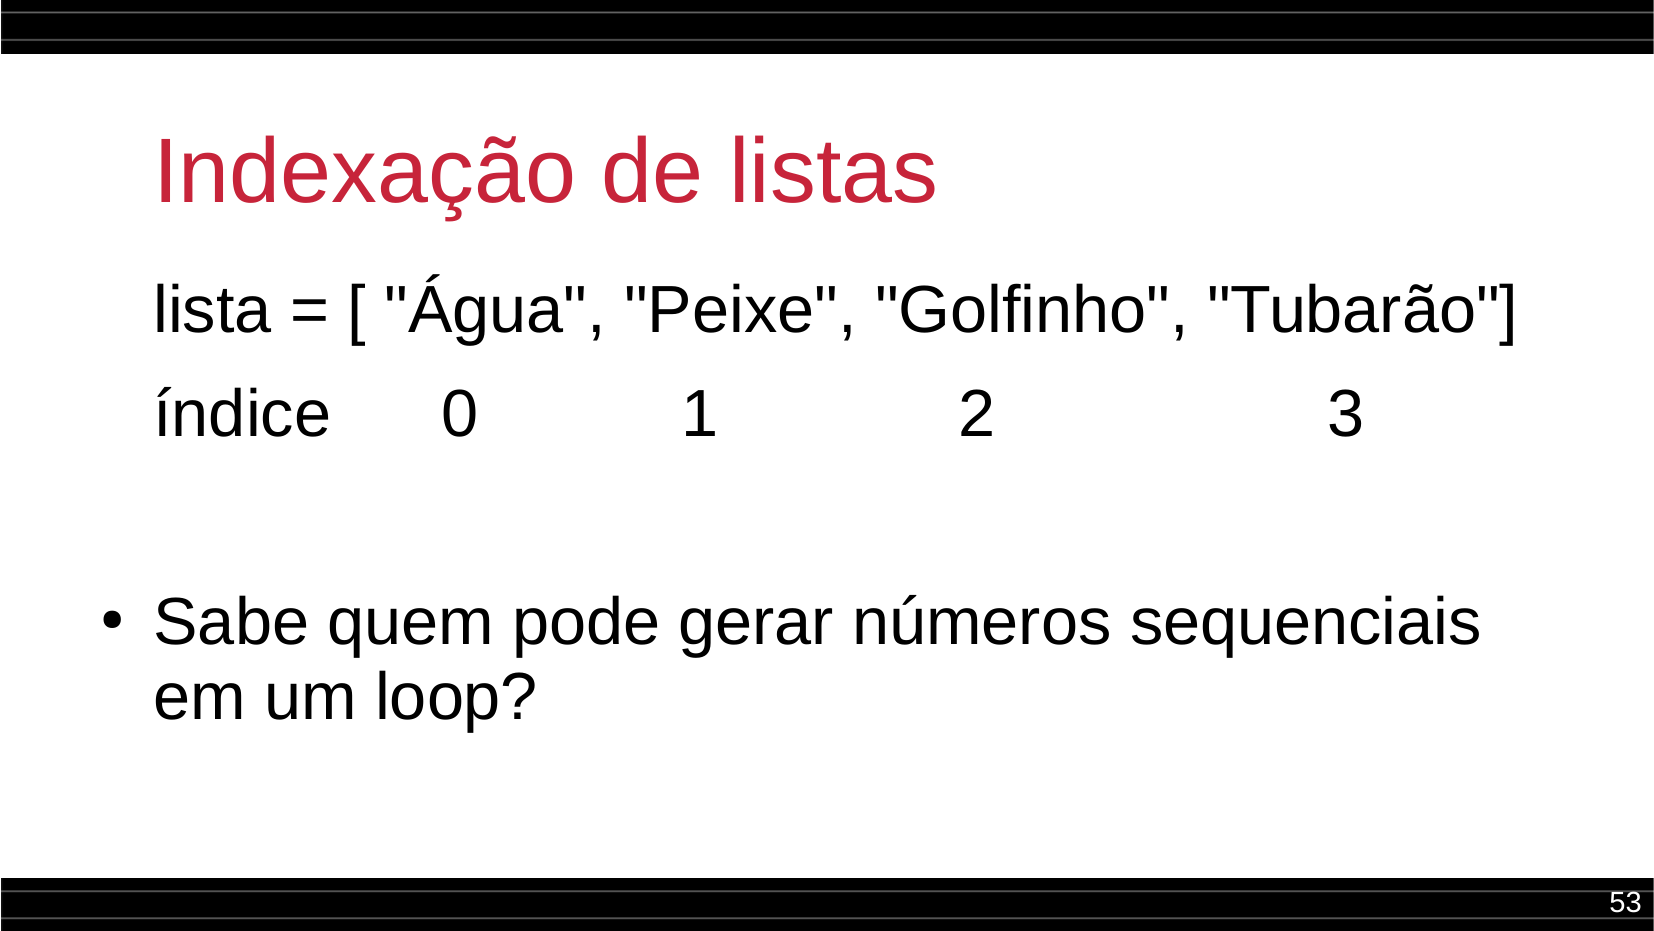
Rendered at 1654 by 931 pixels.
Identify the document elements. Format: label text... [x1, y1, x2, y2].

list lista = [ "Água", "Peixe", "Golfinho", "Tubarão"] índice 0 1 2 3 Sabe quem pode gerar números sequenciais em um loop? [82, 271, 1571, 758]
picture [1, 878, 1654, 931]
picture [1, 0, 1654, 54]
title Indexação de listas [82, 67, 1571, 271]
